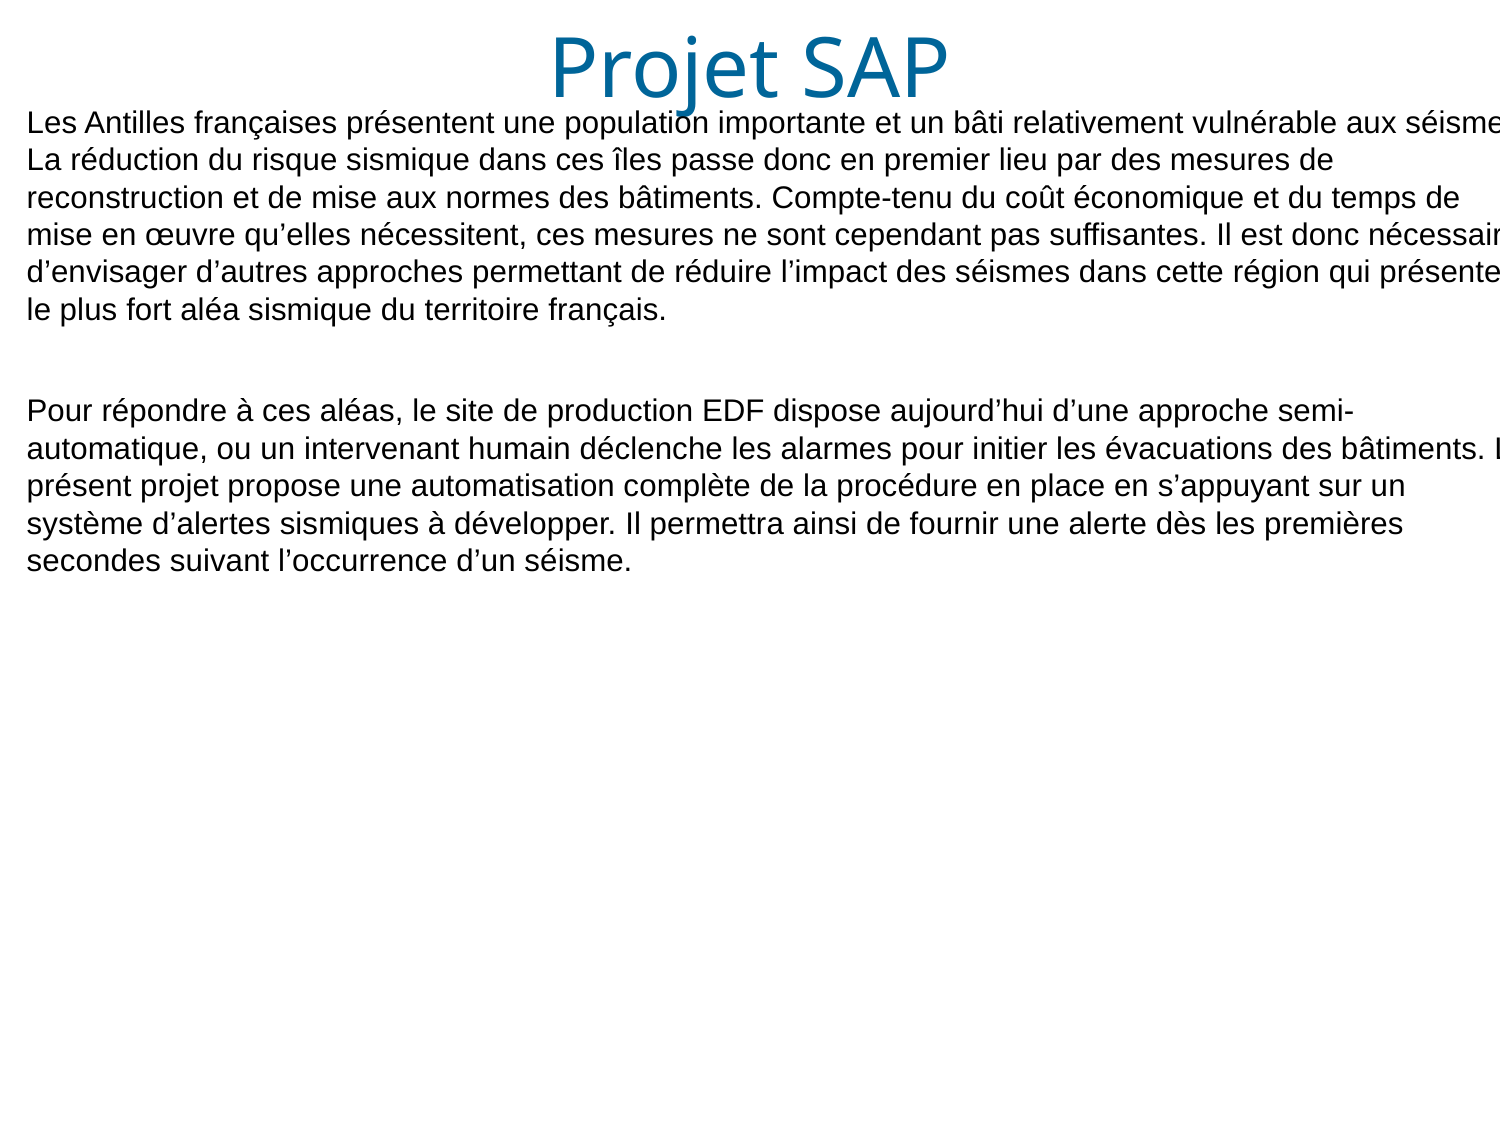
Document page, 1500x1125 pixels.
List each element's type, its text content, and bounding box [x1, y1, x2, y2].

list Les Antilles françaises présentent une population importante et un bâti relativement vulnérable aux séismes. La réduction du risque sismique dans ces îles passe donc en premier lieu par des mesures de reconstruction et de mise aux normes des bâtiments. Compte-tenu du coût économique et du temps de mise en œuvre qu’elles nécessitent, ces mesures ne sont cependant pas suffisantes. Il est donc nécessaire d’envisager d’autres approches permettant de réduire l’impact des séismes dans cette région qui présente le plus fort aléa sismique du territoire français. Pour répondre à ces aléas, le site de production EDF dispose aujourd’hui d’une approche semi-automatique, ou un intervenant humain déclenche les alarmes pour initier les évacuations des bâtiments. Le présent projet propose une automatisation complète de la procédure en place en s’appuyant sur un système d’alertes sismiques à développer. Il permettra ainsi de fournir une alerte dès les premières secondes suivant l’occurrence d’un séisme. [11, 94, 1500, 201]
title Projet SAP [75, 7, 1425, 94]
